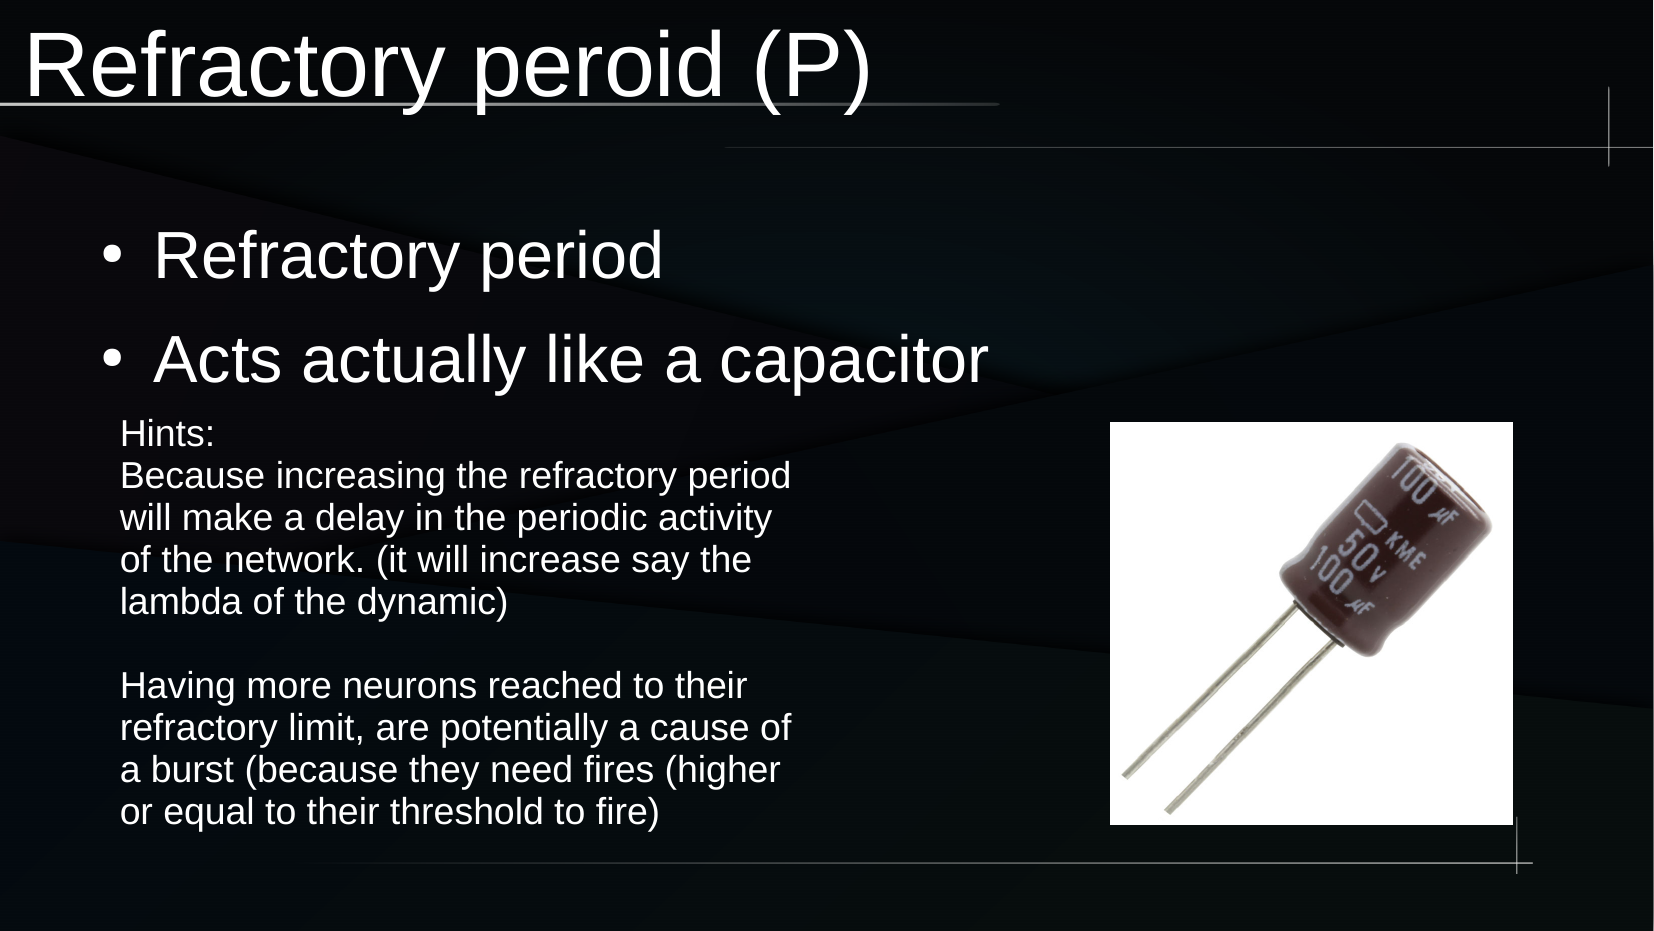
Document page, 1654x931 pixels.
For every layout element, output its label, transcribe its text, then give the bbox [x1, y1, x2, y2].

list Refractory period Acts actually like a capacitor [82, 217, 1571, 758]
title Refractory peroid (P) [23, 11, 1589, 119]
picture [0, 0, 1654, 931]
text_box Hints: Because increasing the refractory period will make a delay in the periodic activity of the network. (it will increase say the lambda of the dynamic) Having more neurons reached to their refractory limit, are potentially a cause of a burst (because they need fires (higher or equal to their threshold to fire) [105, 405, 811, 882]
